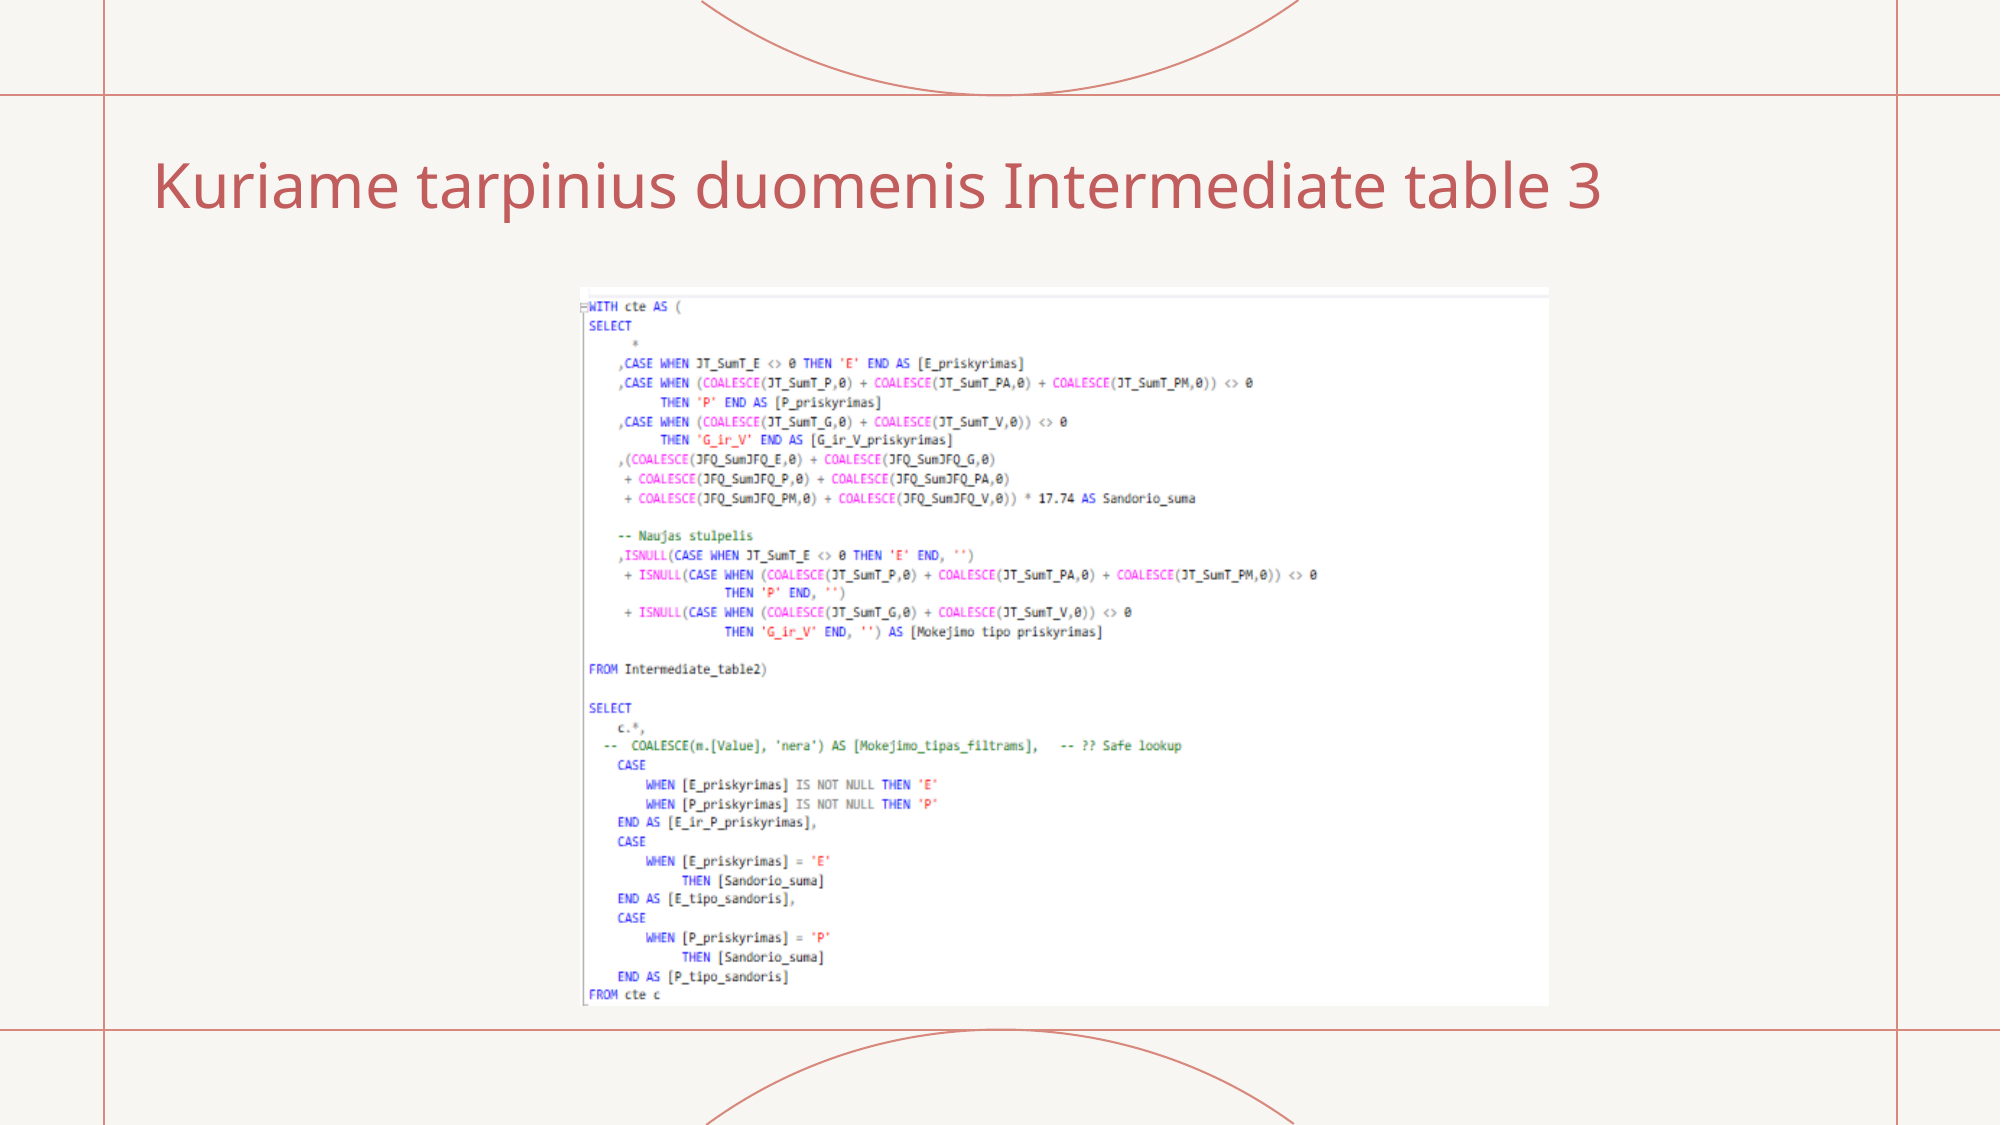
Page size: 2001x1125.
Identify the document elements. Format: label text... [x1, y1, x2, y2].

picture [580, 287, 1549, 1006]
title Kuriame tarpinius duomenis Intermediate table 3 [137, 119, 1863, 249]
